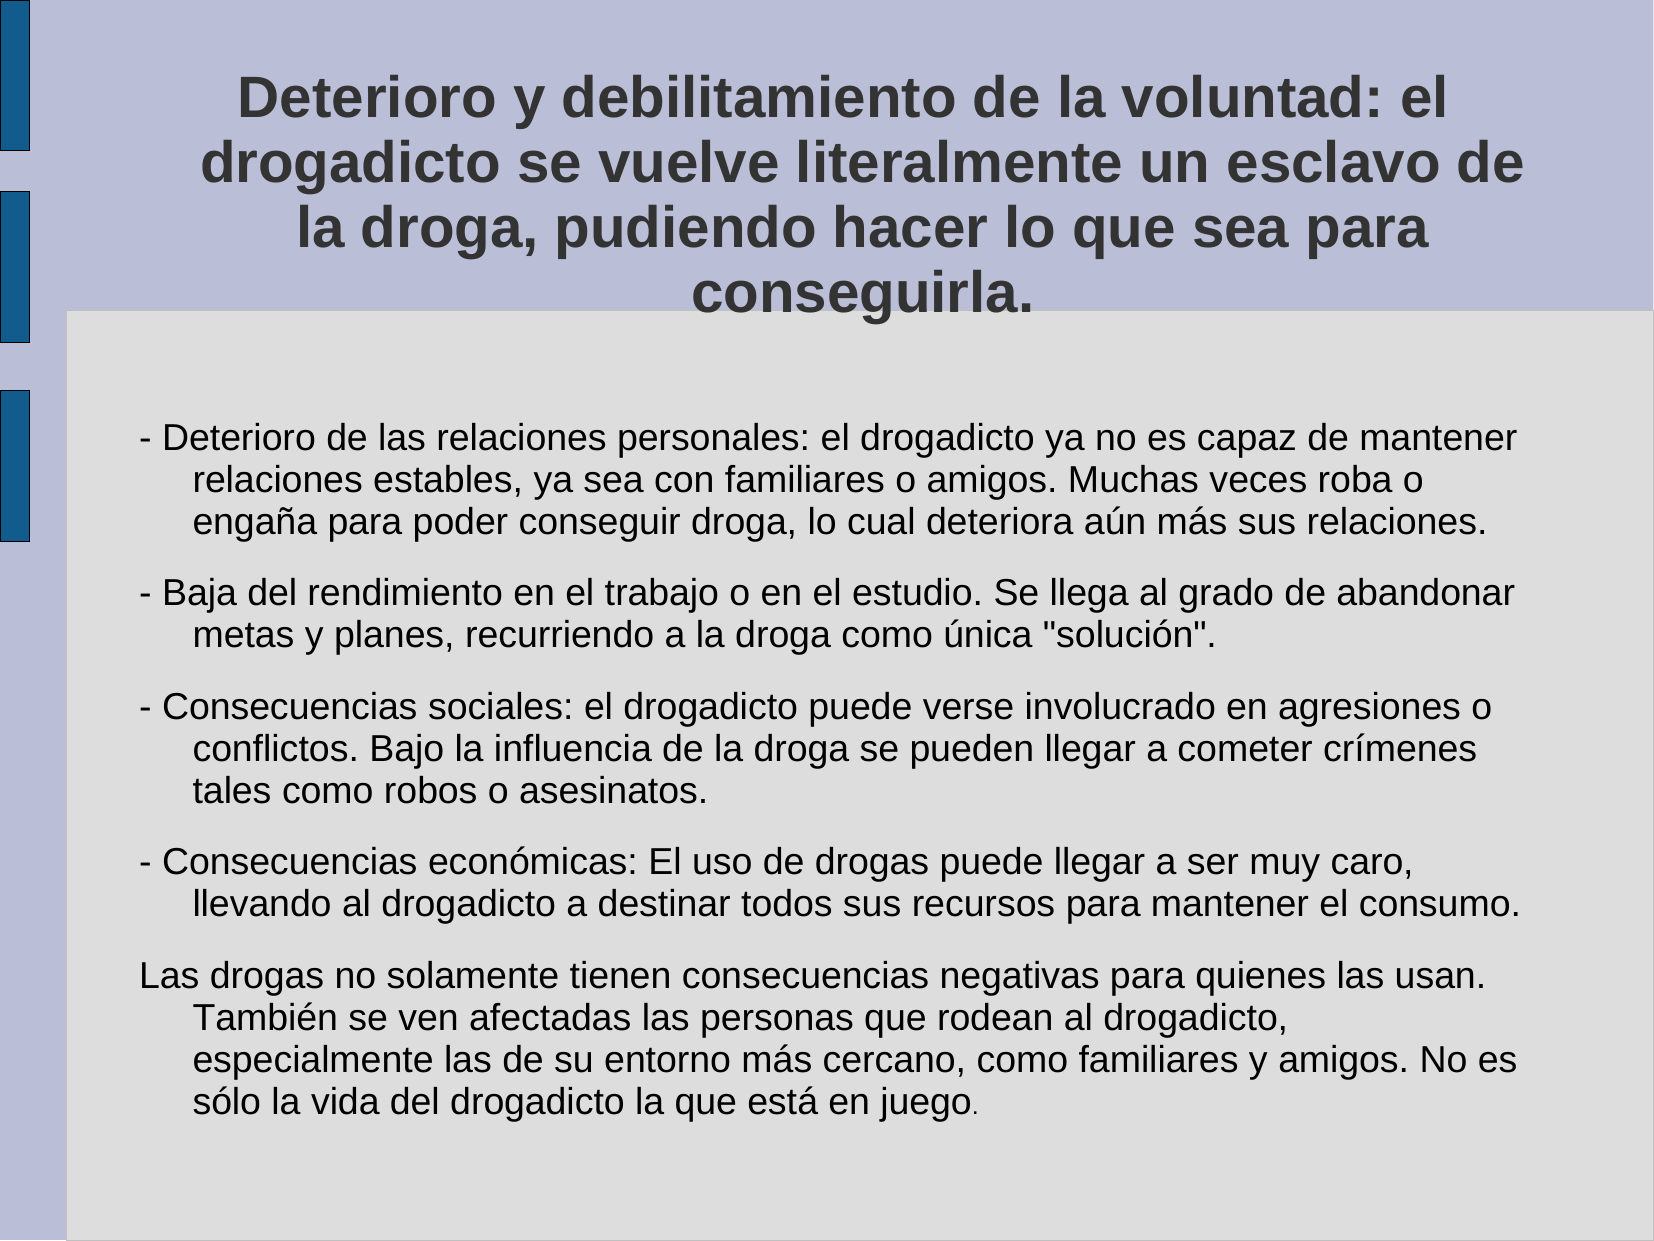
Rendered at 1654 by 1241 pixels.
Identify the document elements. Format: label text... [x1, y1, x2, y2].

list - Deterioro de las relaciones personales: el drogadicto ya no es capaz de mantener relaciones estables, ya sea con familiares o amigos. Muchas veces roba o engaña para poder conseguir droga, lo cual deteriora aún más sus relaciones. - Baja del rendimiento en el trabajo o en el estudio. Se llega al grado de abandonar metas y planes, recurriendo a la droga como única "solución". - Consecuencias sociales: el drogadicto puede verse involucrado en agresiones o conflictos. Bajo la influencia de la droga se pueden llegar a cometer crímenes tales como robos o asesinatos. - Consecuencias económicas: El uso de drogas puede llegar a ser muy caro, llevando al drogadicto a destinar todos sus recursos para mantener el consumo. Las drogas no solamente tienen consecuencias negativas para quienes las usan. También se ven afectadas las personas que rodean al drogadicto, especialmente las de su entorno más cercano, como familiares y amigos. No es sólo la vida del drogadicto la que está en juego. [121, 344, 1534, 1166]
title Deterioro y debilitamiento de la voluntad: el drogadicto se vuelve literalmente un esclavo de la droga, pudiendo hacer lo que sea para conseguirla. [121, 61, 1534, 328]
